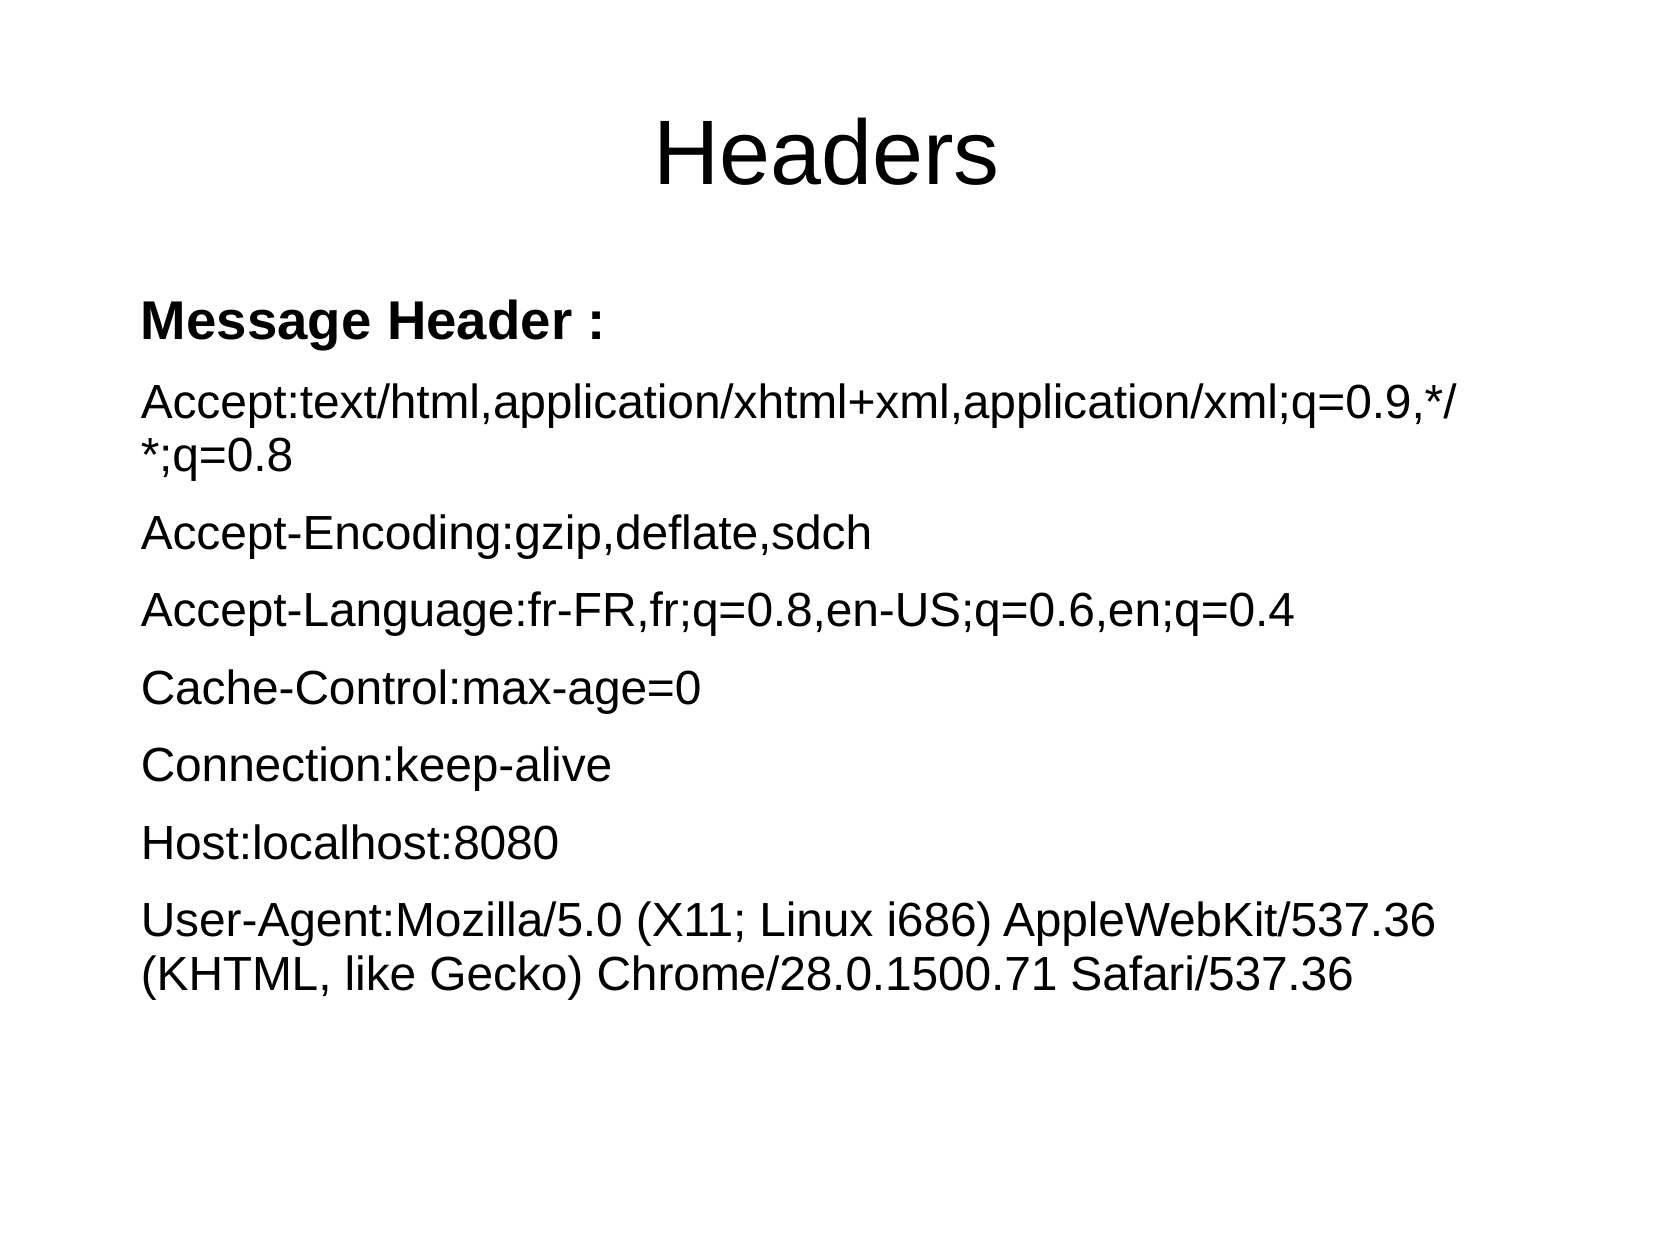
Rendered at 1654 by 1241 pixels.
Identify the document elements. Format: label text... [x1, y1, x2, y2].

list Message Header : Accept:text/html,application/xhtml+xml,application/xml;q=0.9,*/*;q=0.8 Accept-Encoding:gzip,deflate,sdch Accept-Language:fr-FR,fr;q=0.8,en-US;q=0.6,en;q=0.4 Cache-Control:max-age=0 Connection:keep-alive Host:localhost:8080 User-Agent:Mozilla/5.0 (X11; Linux i686) AppleWebKit/537.36 (KHTML, like Gecko) Chrome/28.0.1500.71 Safari/537.36 [82, 290, 1538, 1010]
title Headers [82, 49, 1571, 257]
